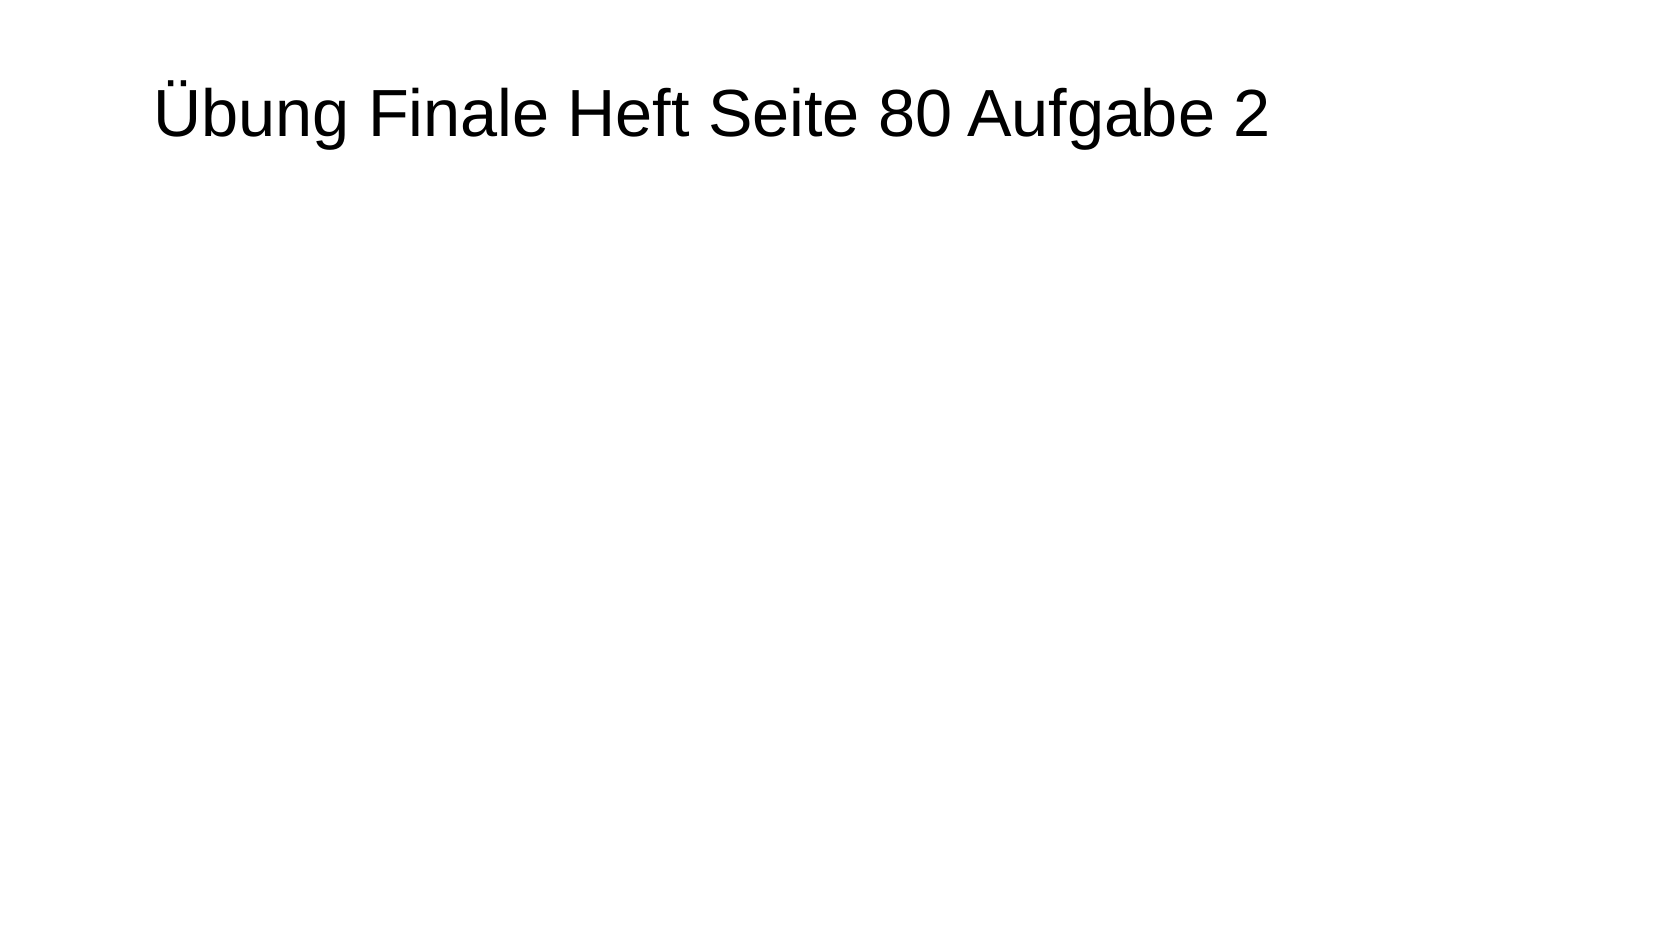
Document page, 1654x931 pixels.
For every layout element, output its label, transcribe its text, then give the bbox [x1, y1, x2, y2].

list Übung Finale Heft Seite 80 Aufgabe 2 [82, 76, 1571, 251]
